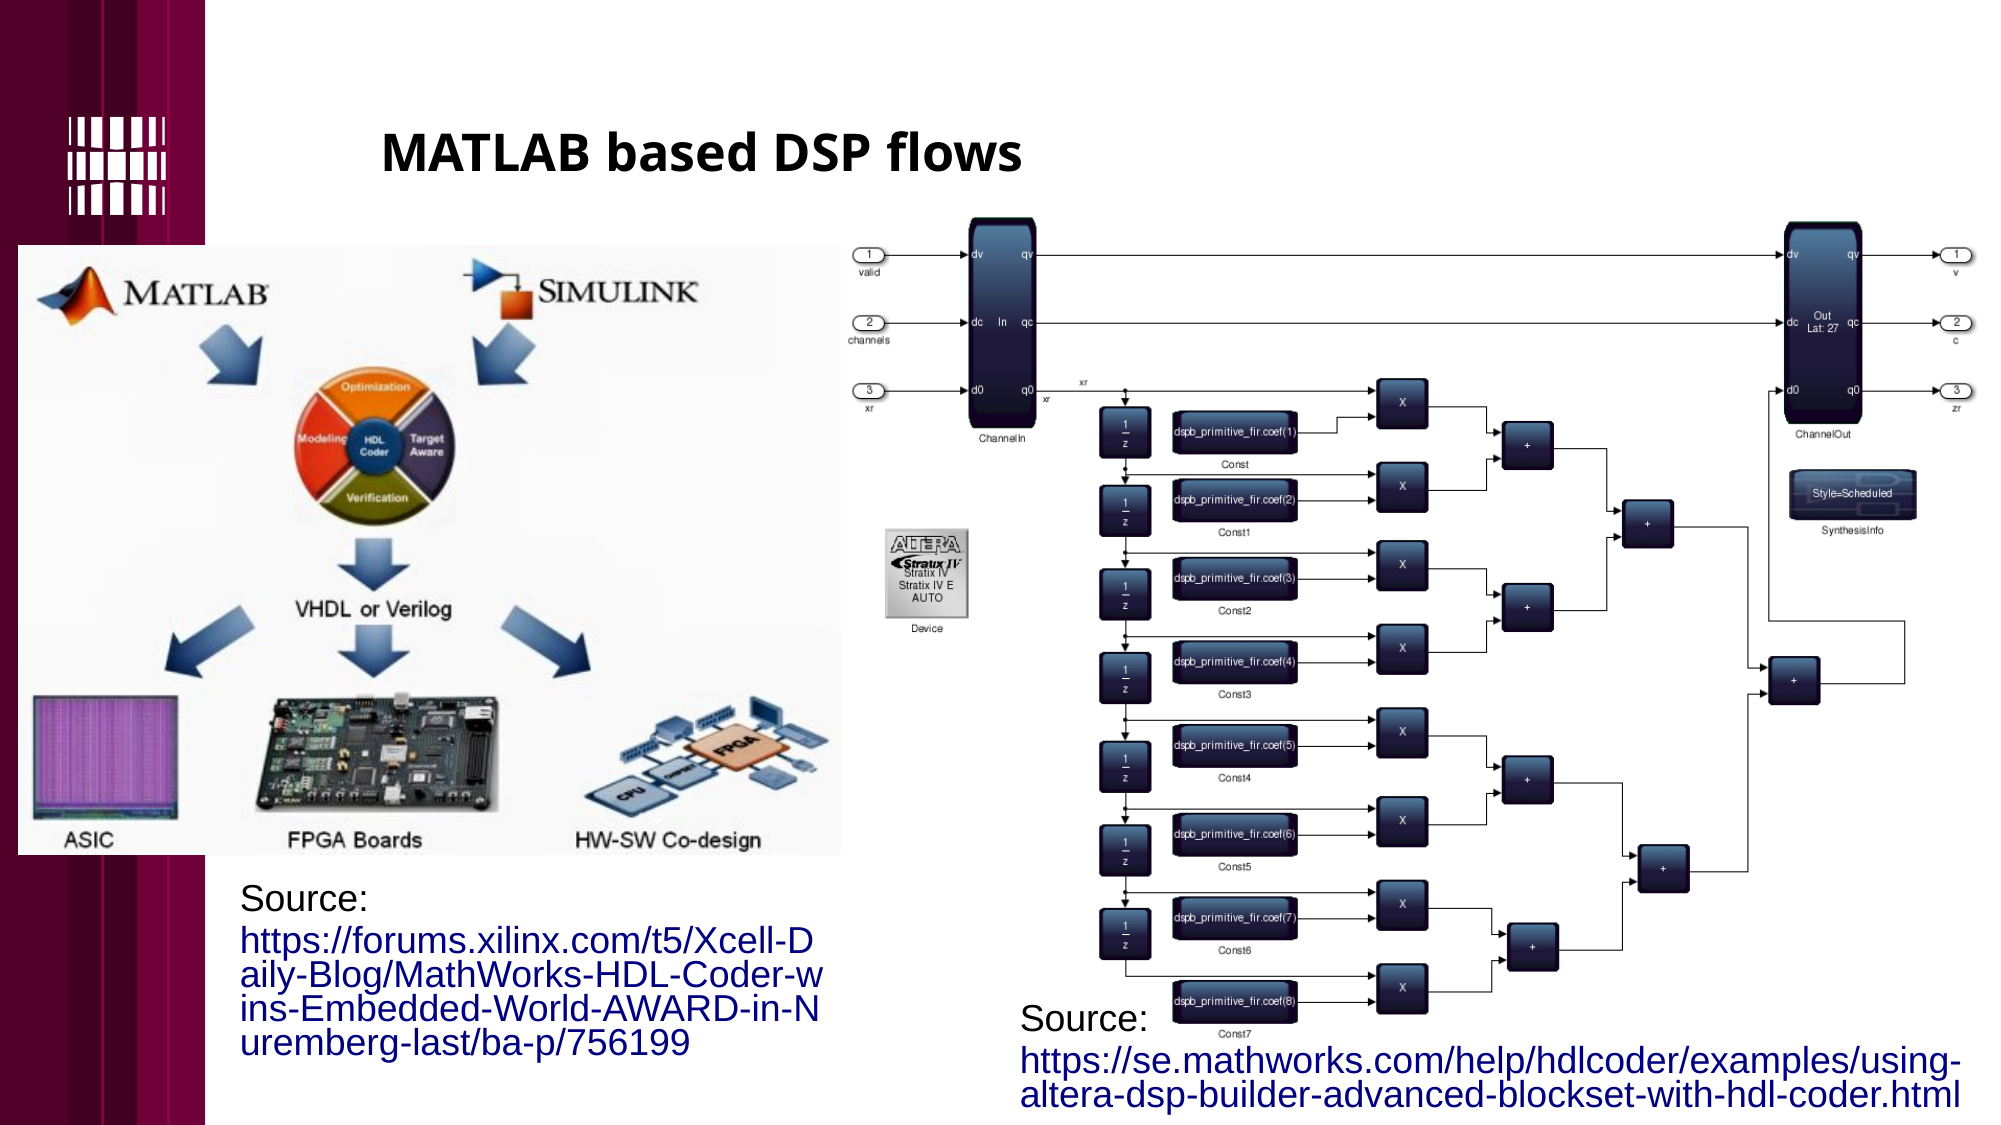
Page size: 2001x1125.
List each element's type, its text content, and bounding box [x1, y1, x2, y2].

list MATLAB based DSP flows [379, 119, 1827, 245]
text_box Source: https://se.mathworks.com/help/hdlcoder/examples/using-altera-dsp-builder-advanced-blockset-with-hdl-coder.html [1005, 990, 1981, 1125]
picture [18, 212, 1991, 1051]
text_box Source: https://forums.xilinx.com/t5/Xcell-Daily-Blog/MathWorks-HDL-Coder-wins-Embedded-World-AWARD-in-Nuremberg-last/ba-p/756199 [225, 870, 842, 1011]
